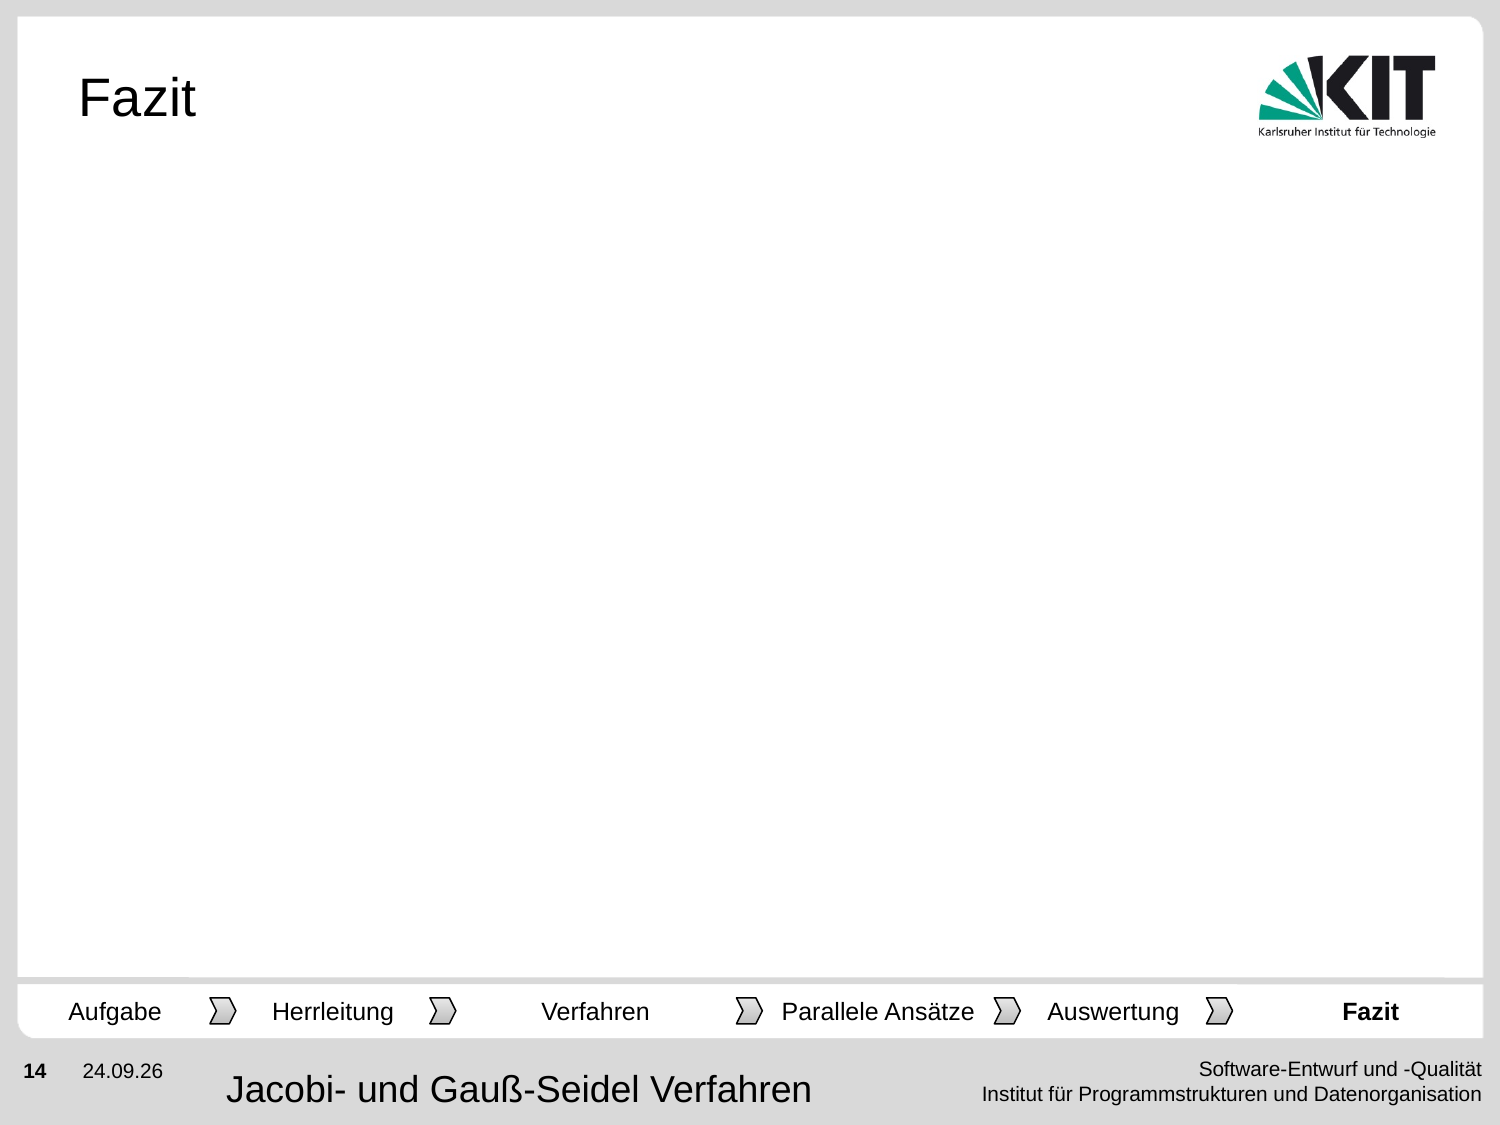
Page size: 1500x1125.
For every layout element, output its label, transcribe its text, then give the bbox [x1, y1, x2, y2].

text_box Auswertung [1032, 988, 1195, 1033]
text_box Parallele Ansätze [766, 988, 991, 1033]
text_box [429, 997, 456, 1024]
title Fazit [64, 54, 1198, 147]
text_box Herrleitung [257, 988, 410, 1033]
picture [0, 0, 1500, 1125]
footer Jacobi- und Gauß-Seidel Verfahren [211, 1057, 957, 1117]
text_box Verfahren [526, 988, 666, 1033]
text_box Aufgabe [53, 988, 177, 1033]
text_box [209, 997, 236, 1024]
text_box [1206, 997, 1233, 1024]
text_box [736, 997, 763, 1024]
text_box Fazit [1327, 988, 1415, 1033]
text_box [994, 997, 1021, 1024]
